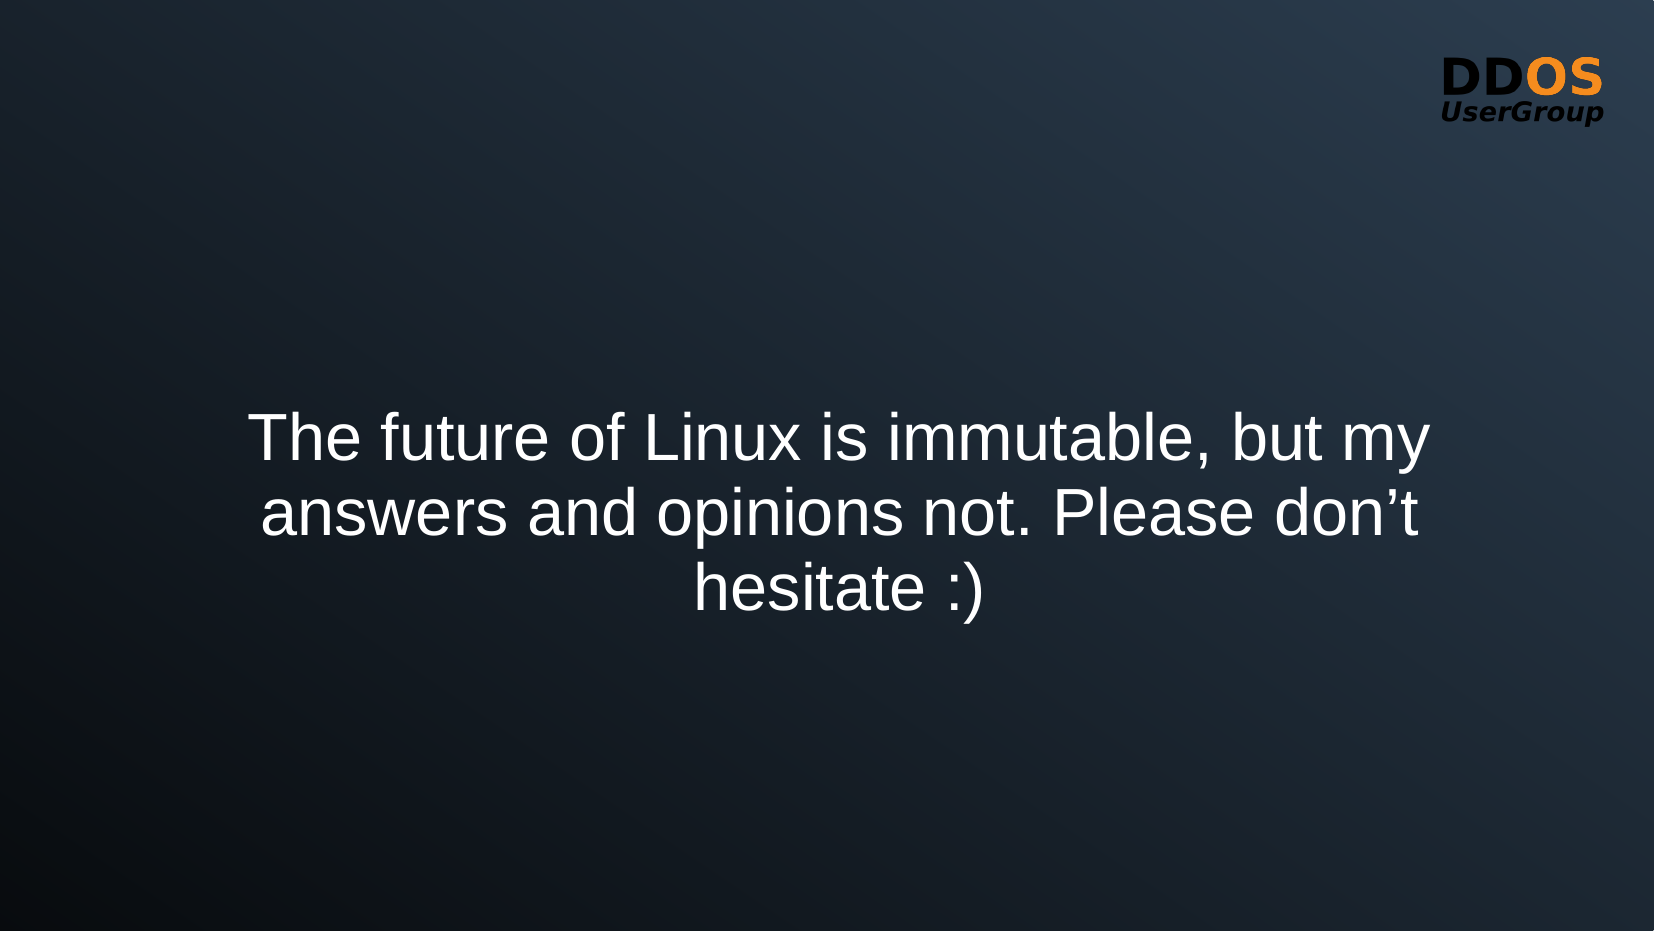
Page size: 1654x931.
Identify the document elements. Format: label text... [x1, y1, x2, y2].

picture [1432, 37, 1613, 150]
subtitle The future of Linux is immutable, but my answers and opinions not. Please don’t hesitate :) [187, 337, 1493, 688]
